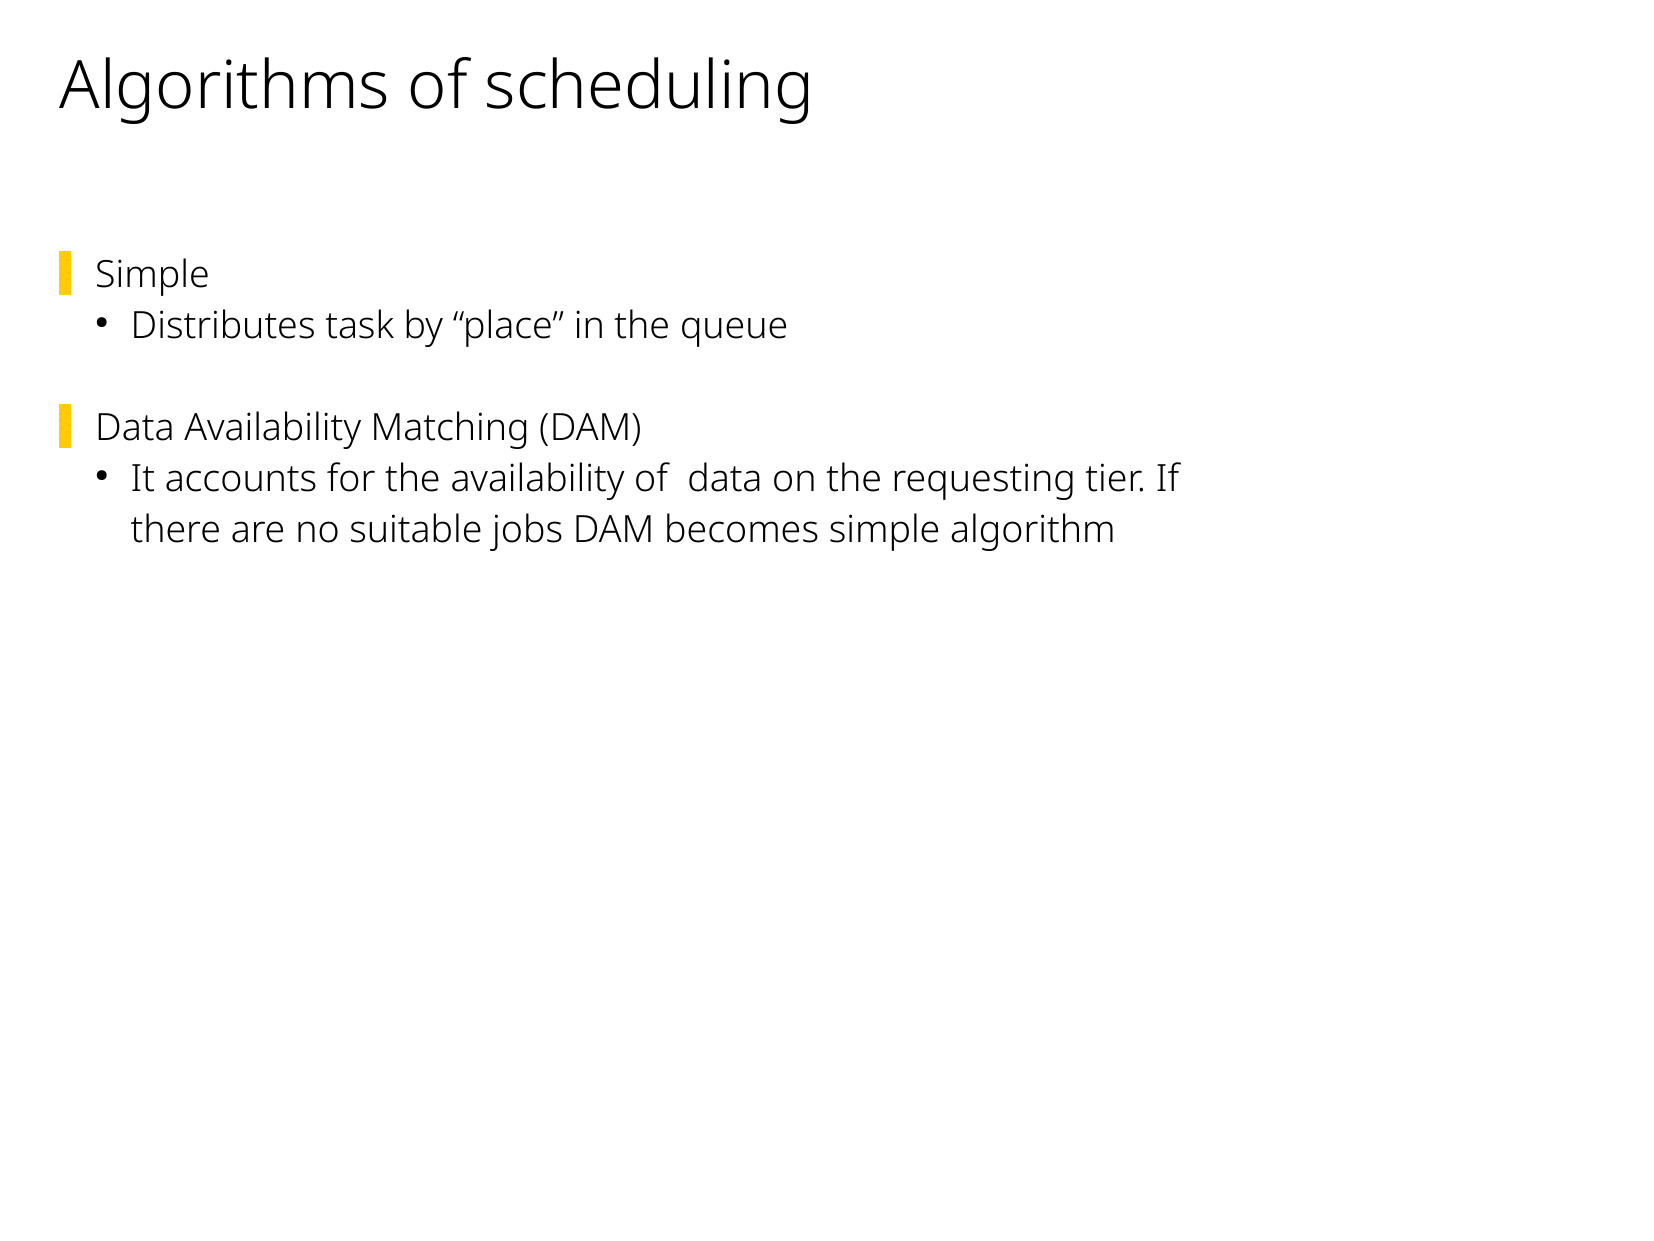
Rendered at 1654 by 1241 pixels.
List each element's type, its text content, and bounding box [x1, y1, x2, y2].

text_box Algorithms of scheduling [45, 30, 1576, 128]
text_box Simple Distributes task by “place” in the queue Data Availability Matching (DAM) It accounts for the availability of data on the requesting tier. If there are no suitable jobs DAM becomes simple algorithm [45, 240, 1261, 583]
